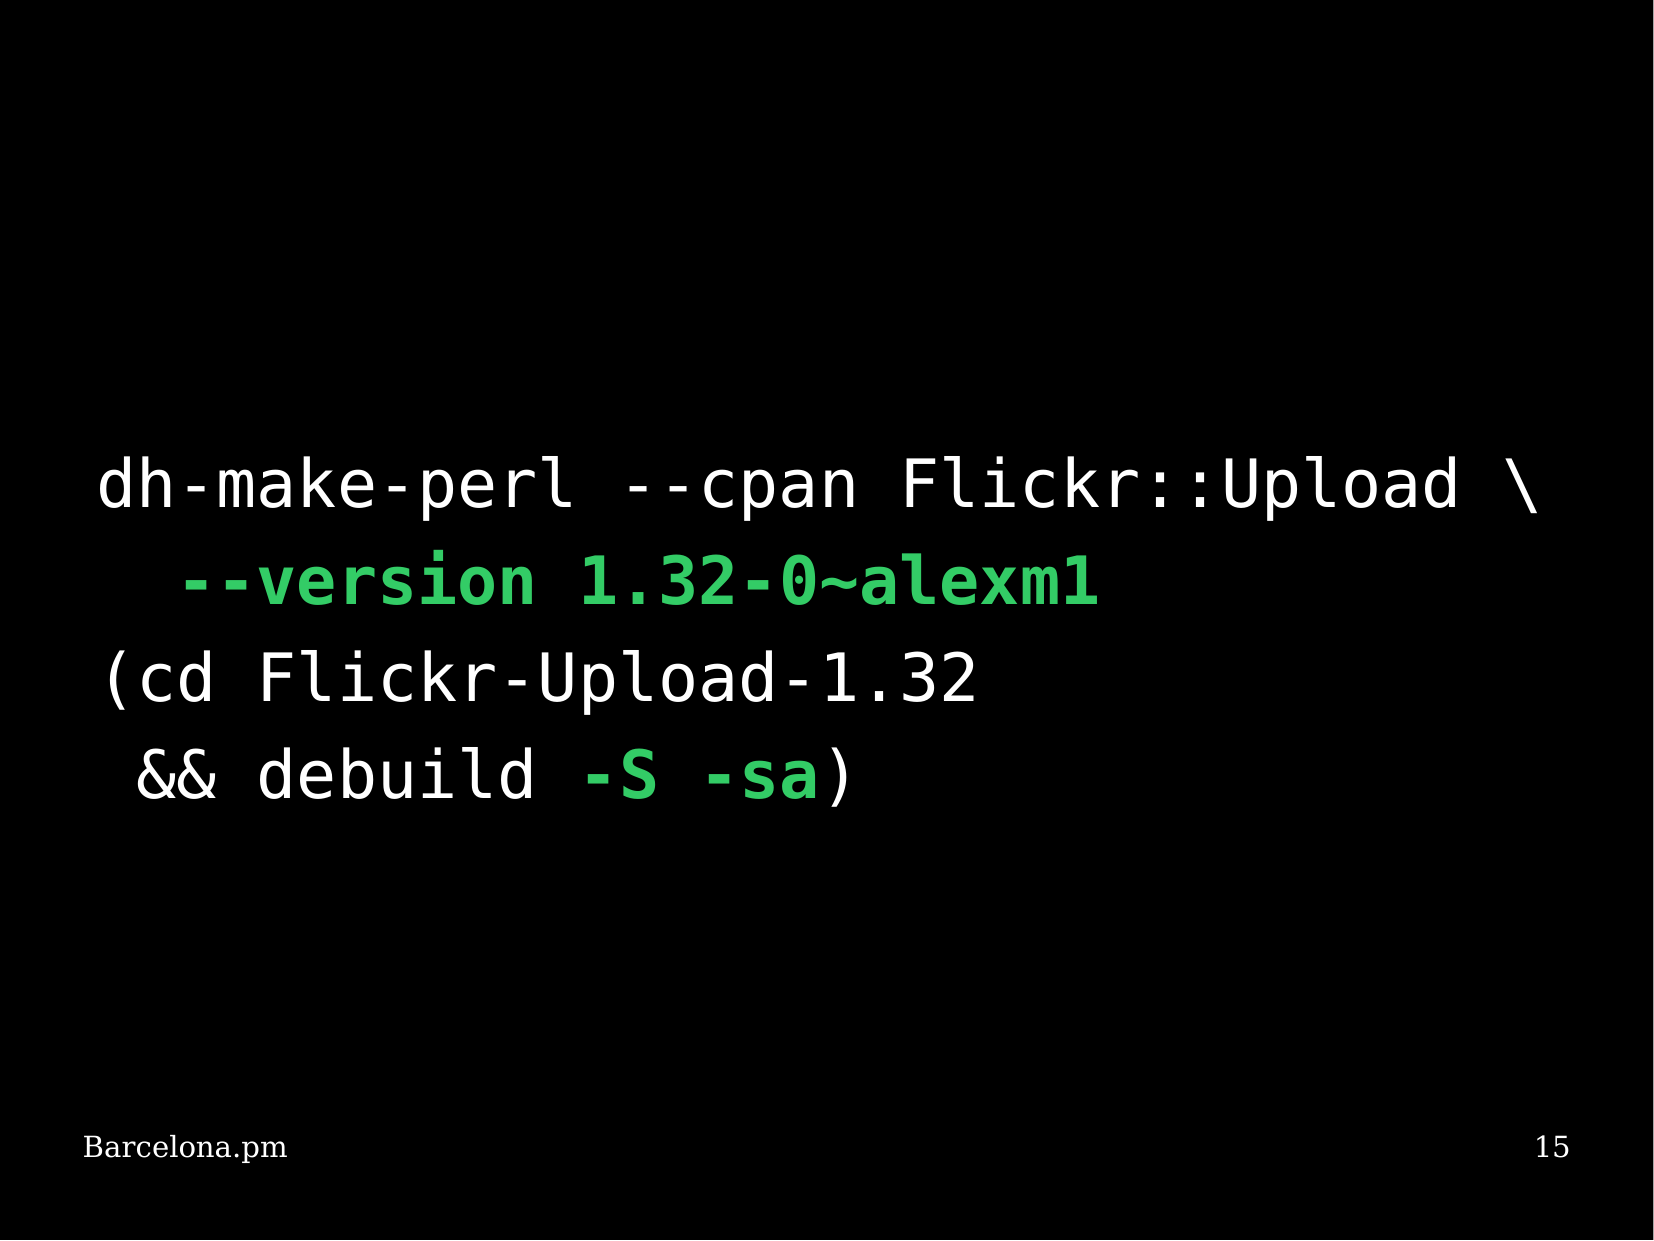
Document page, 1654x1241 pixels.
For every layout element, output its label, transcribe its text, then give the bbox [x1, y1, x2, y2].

title dh-make-perl --cpan Flickr::Upload \ --version 1.32-0~alexm1 (cd Flickr-Upload-1.32 && debuild -S -sa) [95, 435, 1558, 805]
